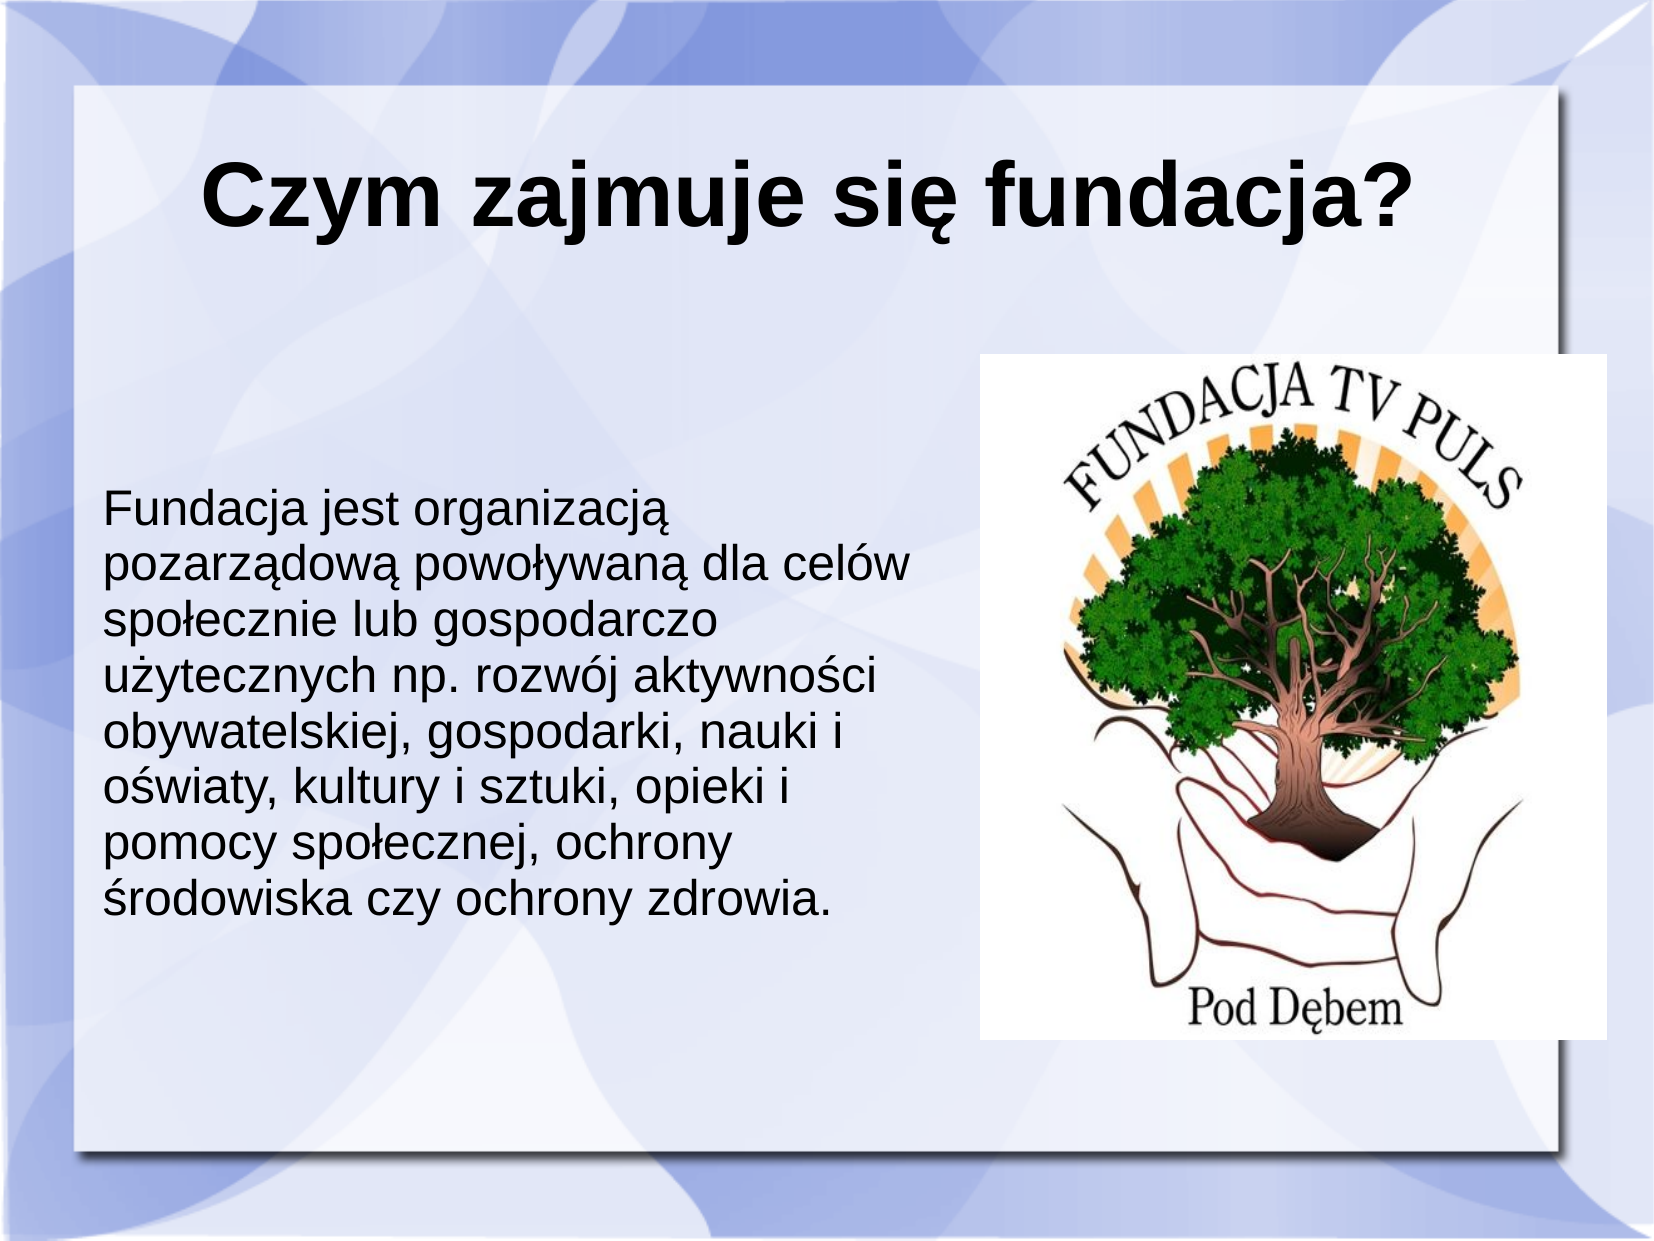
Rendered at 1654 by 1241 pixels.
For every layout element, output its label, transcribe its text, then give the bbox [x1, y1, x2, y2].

text_box Fundacja jest organizacją pozarządową powoływaną dla celów społecznie lub gospodarczo użytecznych np. rozwój aktywności obywatelskiej, gospodarki, nauki i oświaty, kultury i sztuki, opieki i pomocy społecznej, ochrony środowiska czy ochrony zdrowia. [87, 472, 934, 934]
picture [0, 0, 1654, 1241]
title Czym zajmuje się fundacja? [82, 90, 1536, 298]
